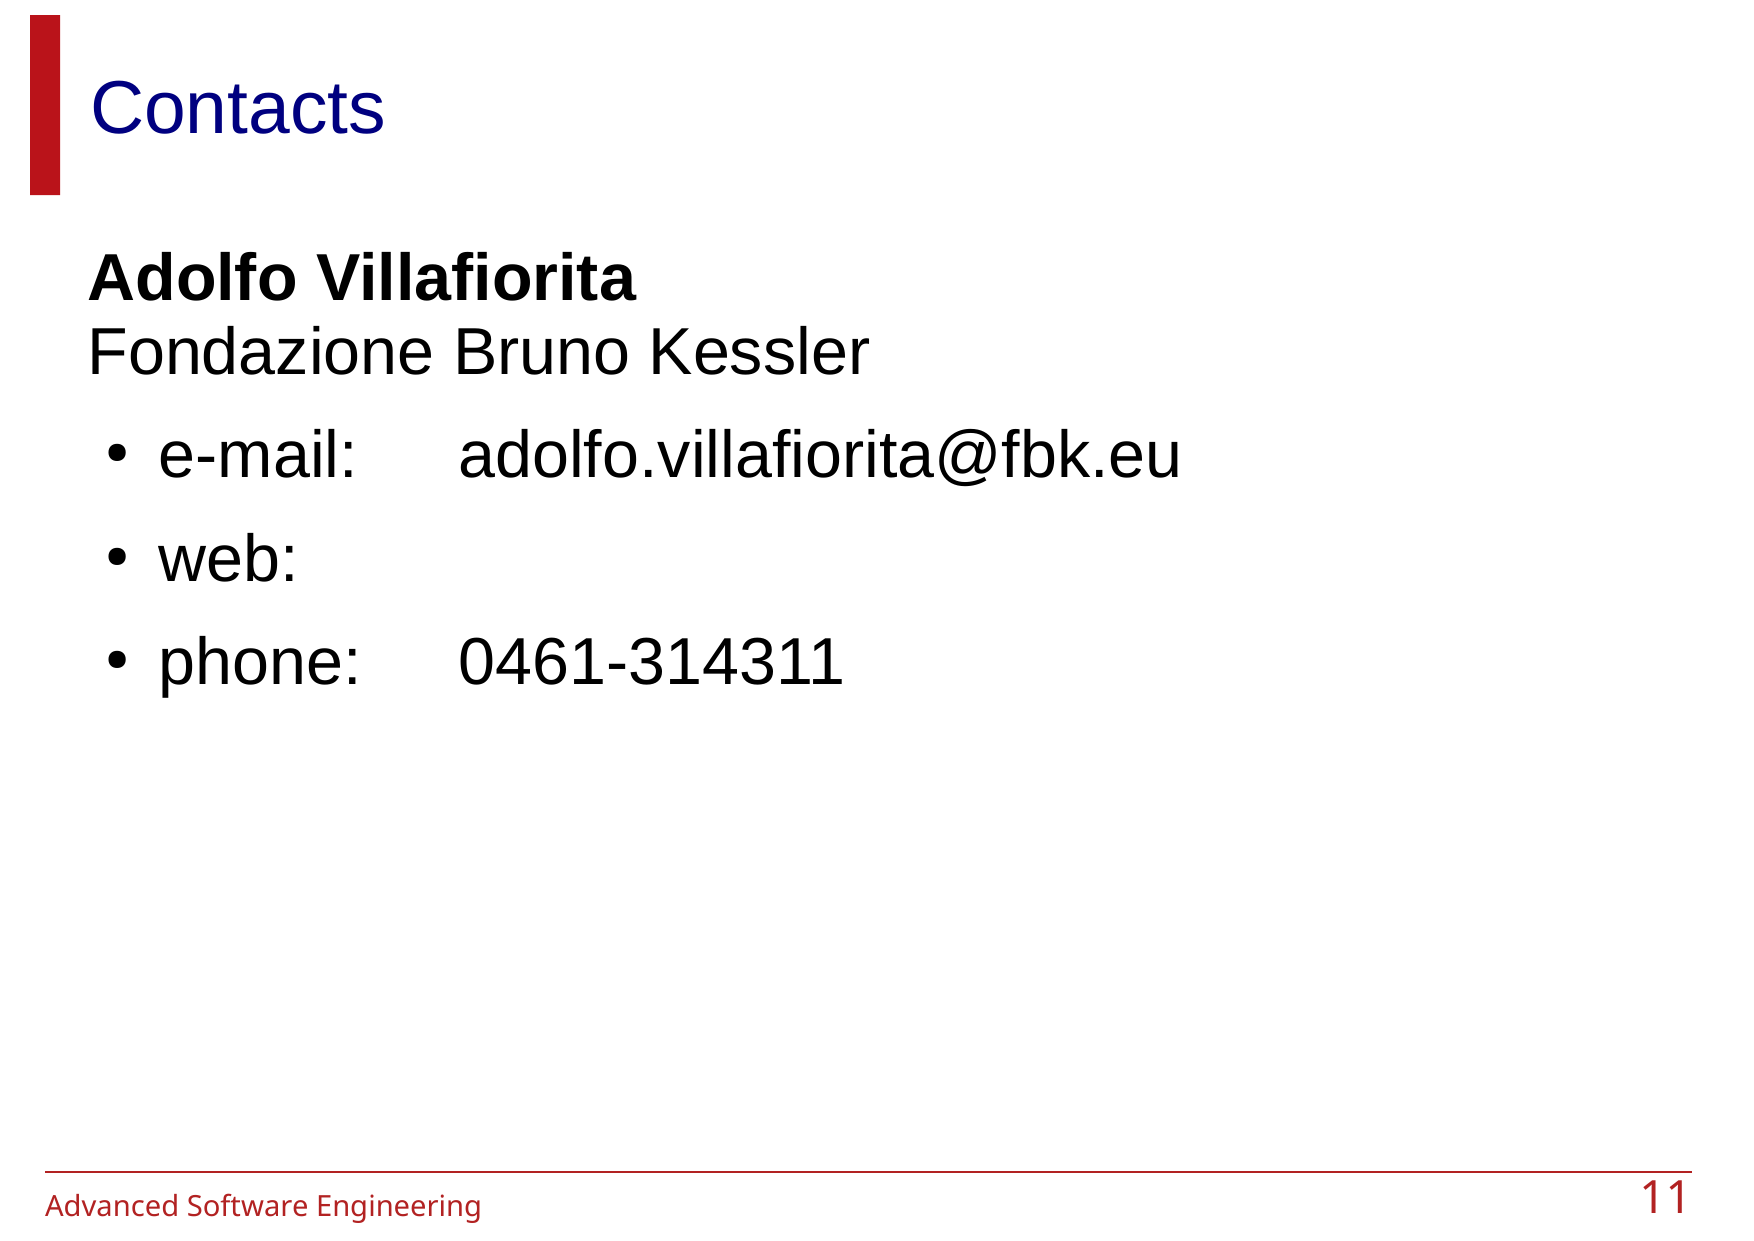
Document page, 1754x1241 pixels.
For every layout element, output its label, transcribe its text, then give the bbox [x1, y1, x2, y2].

list Adolfo Villafiorita Fondazione Bruno Kessler e-mail: adolfo.villafiorita@fbk.eu web: phone: 0461-314311 [87, 240, 1696, 1081]
title Contacts [90, 19, 1726, 196]
